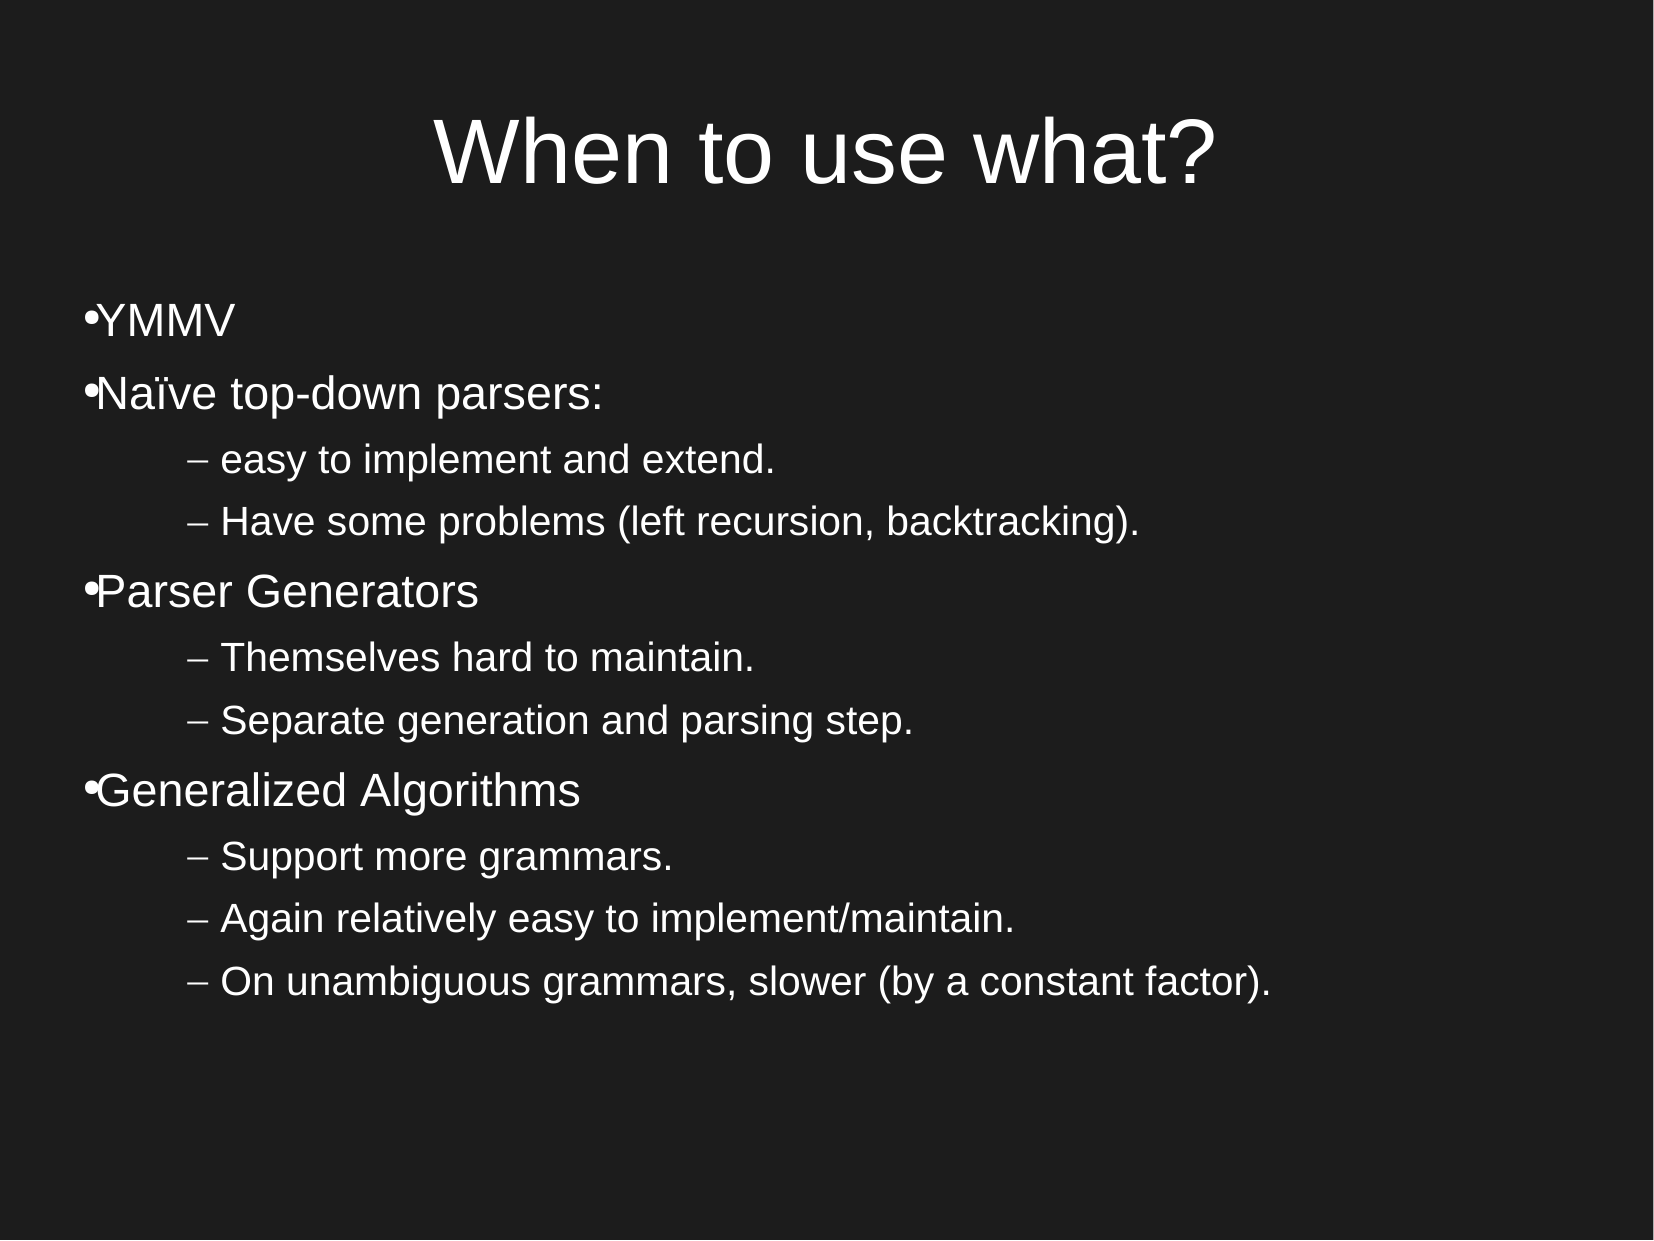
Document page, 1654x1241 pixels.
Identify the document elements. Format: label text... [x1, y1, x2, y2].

list YMMV Naïve top-down parsers: easy to implement and extend. Have some problems (left recursion, backtracking). Parser Generators Themselves hard to maintain. Separate generation and parsing step. Generalized Algorithms Support more grammars. Again relatively easy to implement/maintain. On unambiguous grammars, slower (by a constant factor). [82, 290, 1571, 1009]
title When to use what? [82, 49, 1571, 256]
